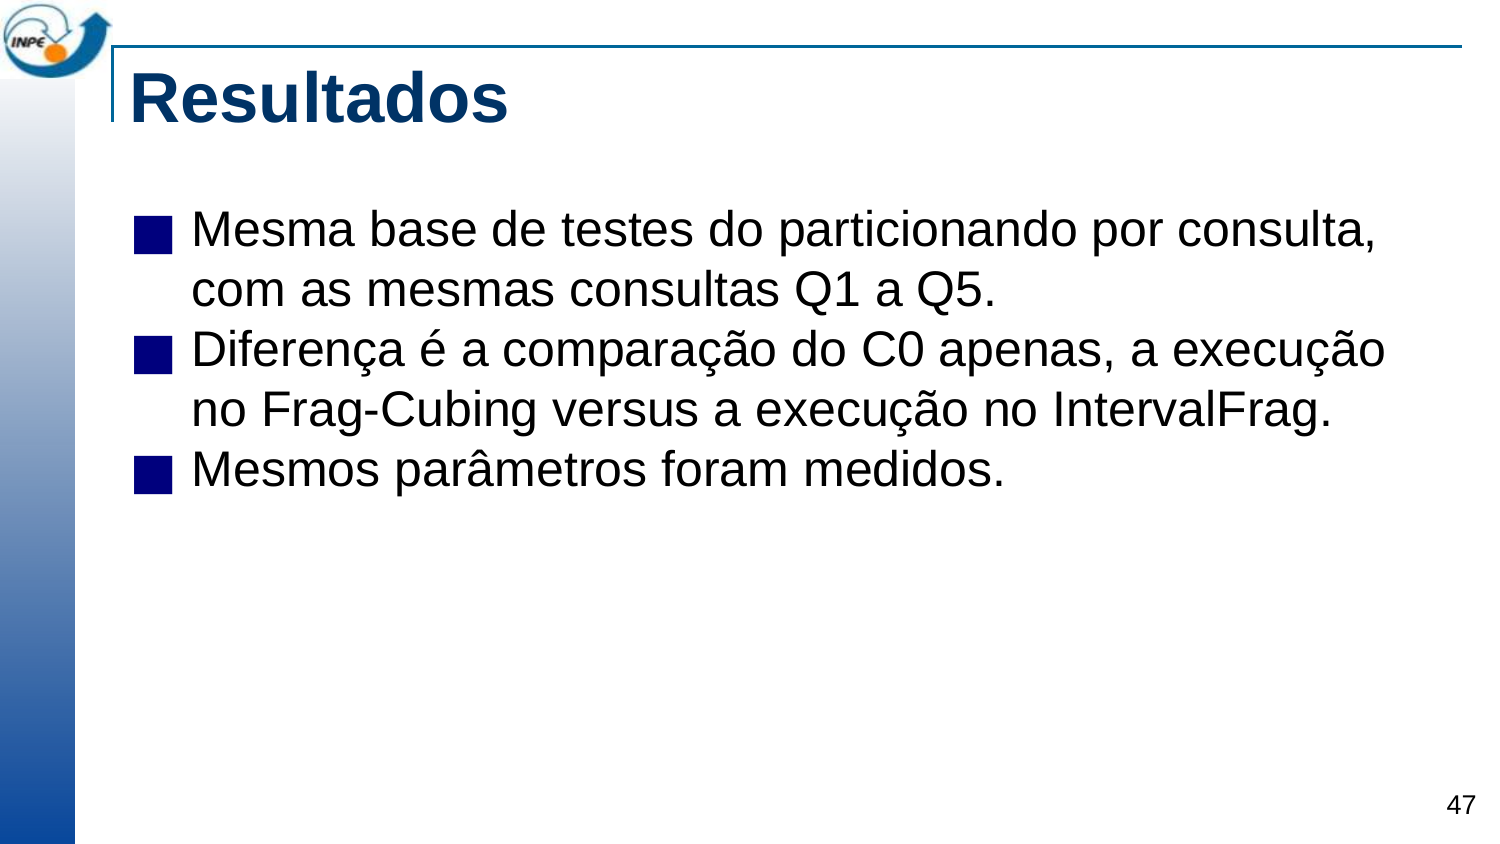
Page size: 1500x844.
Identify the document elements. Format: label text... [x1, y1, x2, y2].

slide_number <number> [1403, 779, 1494, 844]
picture [0, 0, 113, 79]
list Mesma base de testes do particionando por consulta, com as mesmas consultas Q1 a Q5. Diferença é a comparação do C0 apenas, a execução no Frag-Cubing versus a execução no IntervalFrag. Mesmos parâmetros foram medidos. [99, 187, 1450, 769]
title Resultados [112, 46, 1450, 141]
